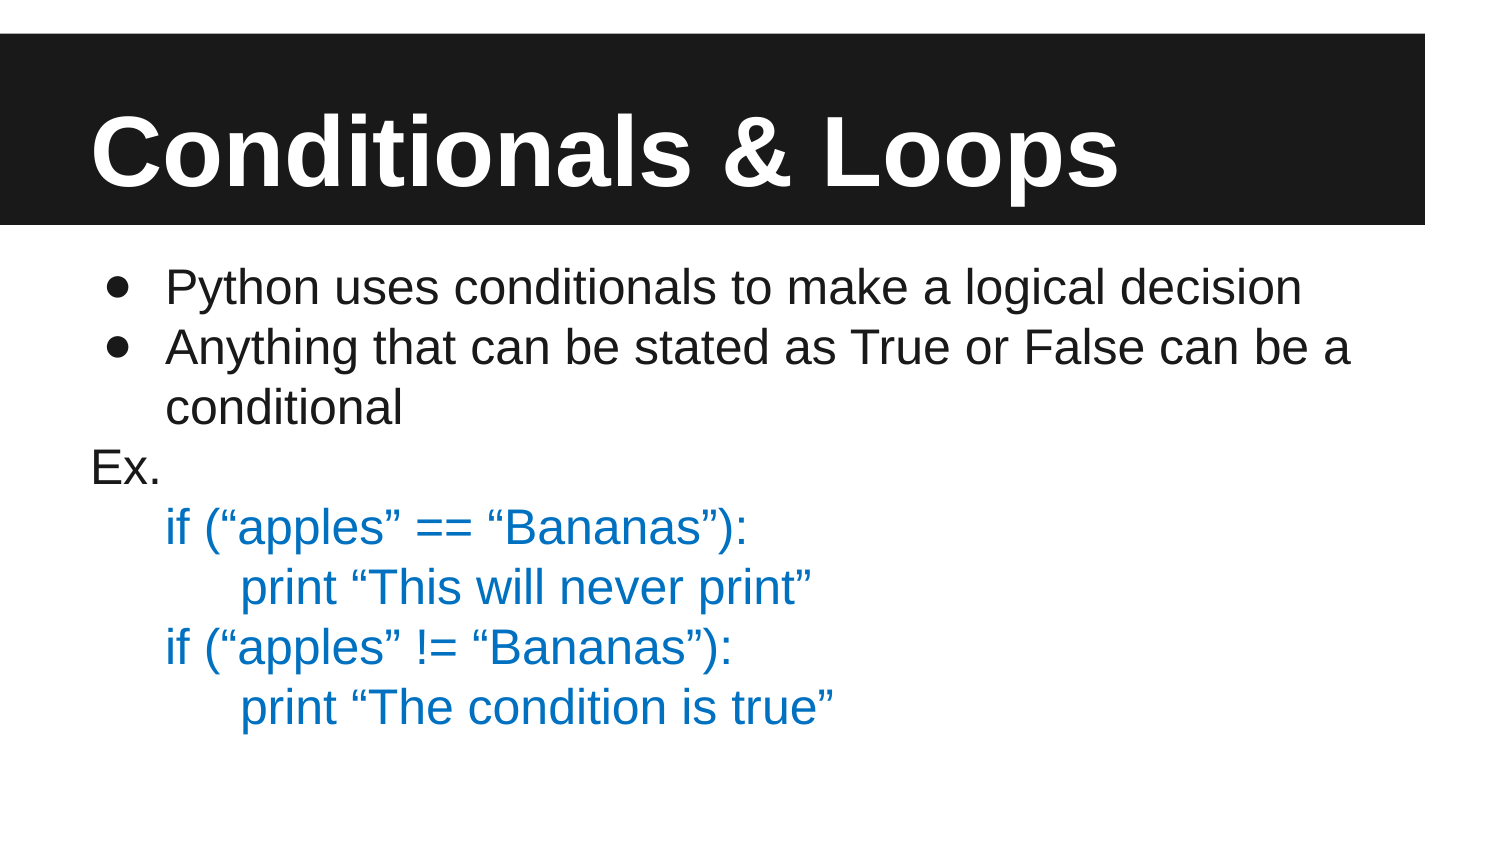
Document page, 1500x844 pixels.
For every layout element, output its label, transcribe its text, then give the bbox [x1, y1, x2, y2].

title Conditionals & Loops [75, 33, 1425, 221]
list Python uses conditionals to make a logical decision Anything that can be stated as True or False can be a conditional Ex. if (“apples” == “Bananas”): print “This will never print” if (“apples” != “Bananas”): print “The condition is true” [75, 239, 1425, 838]
